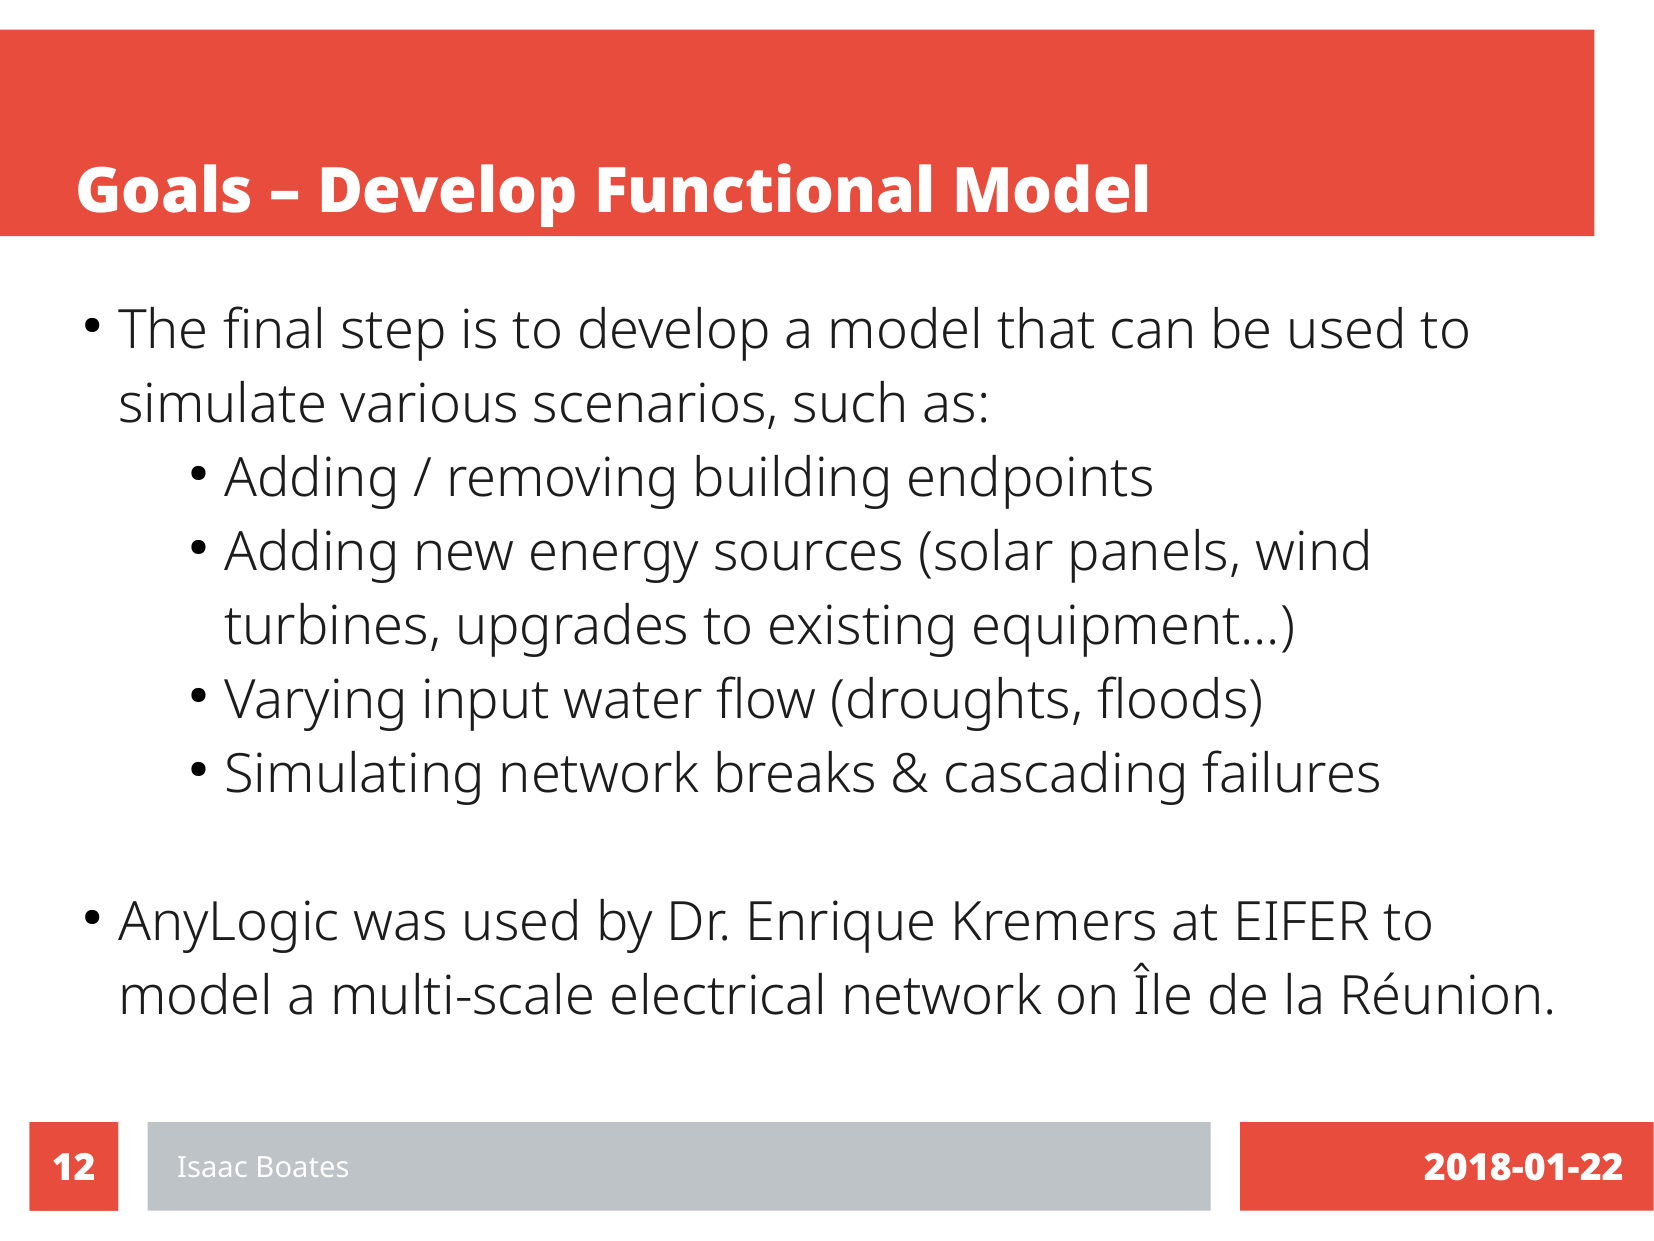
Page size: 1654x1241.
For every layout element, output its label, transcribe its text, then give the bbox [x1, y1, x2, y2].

subtitle The final step is to develop a model that can be used to simulate various scenarios, such as: Adding / removing building endpoints Adding new energy sources (solar panels, wind turbines, upgrades to existing equipment...) Varying input water flow (droughts, floods) Simulating network breaks & cascading failures AnyLogic was used by Dr. Enrique Kremers at EIFER to model a multi-scale electrical network on Île de la Réunion. [82, 290, 1571, 1010]
title Goals – Develop Functional Model [75, 0, 1564, 232]
